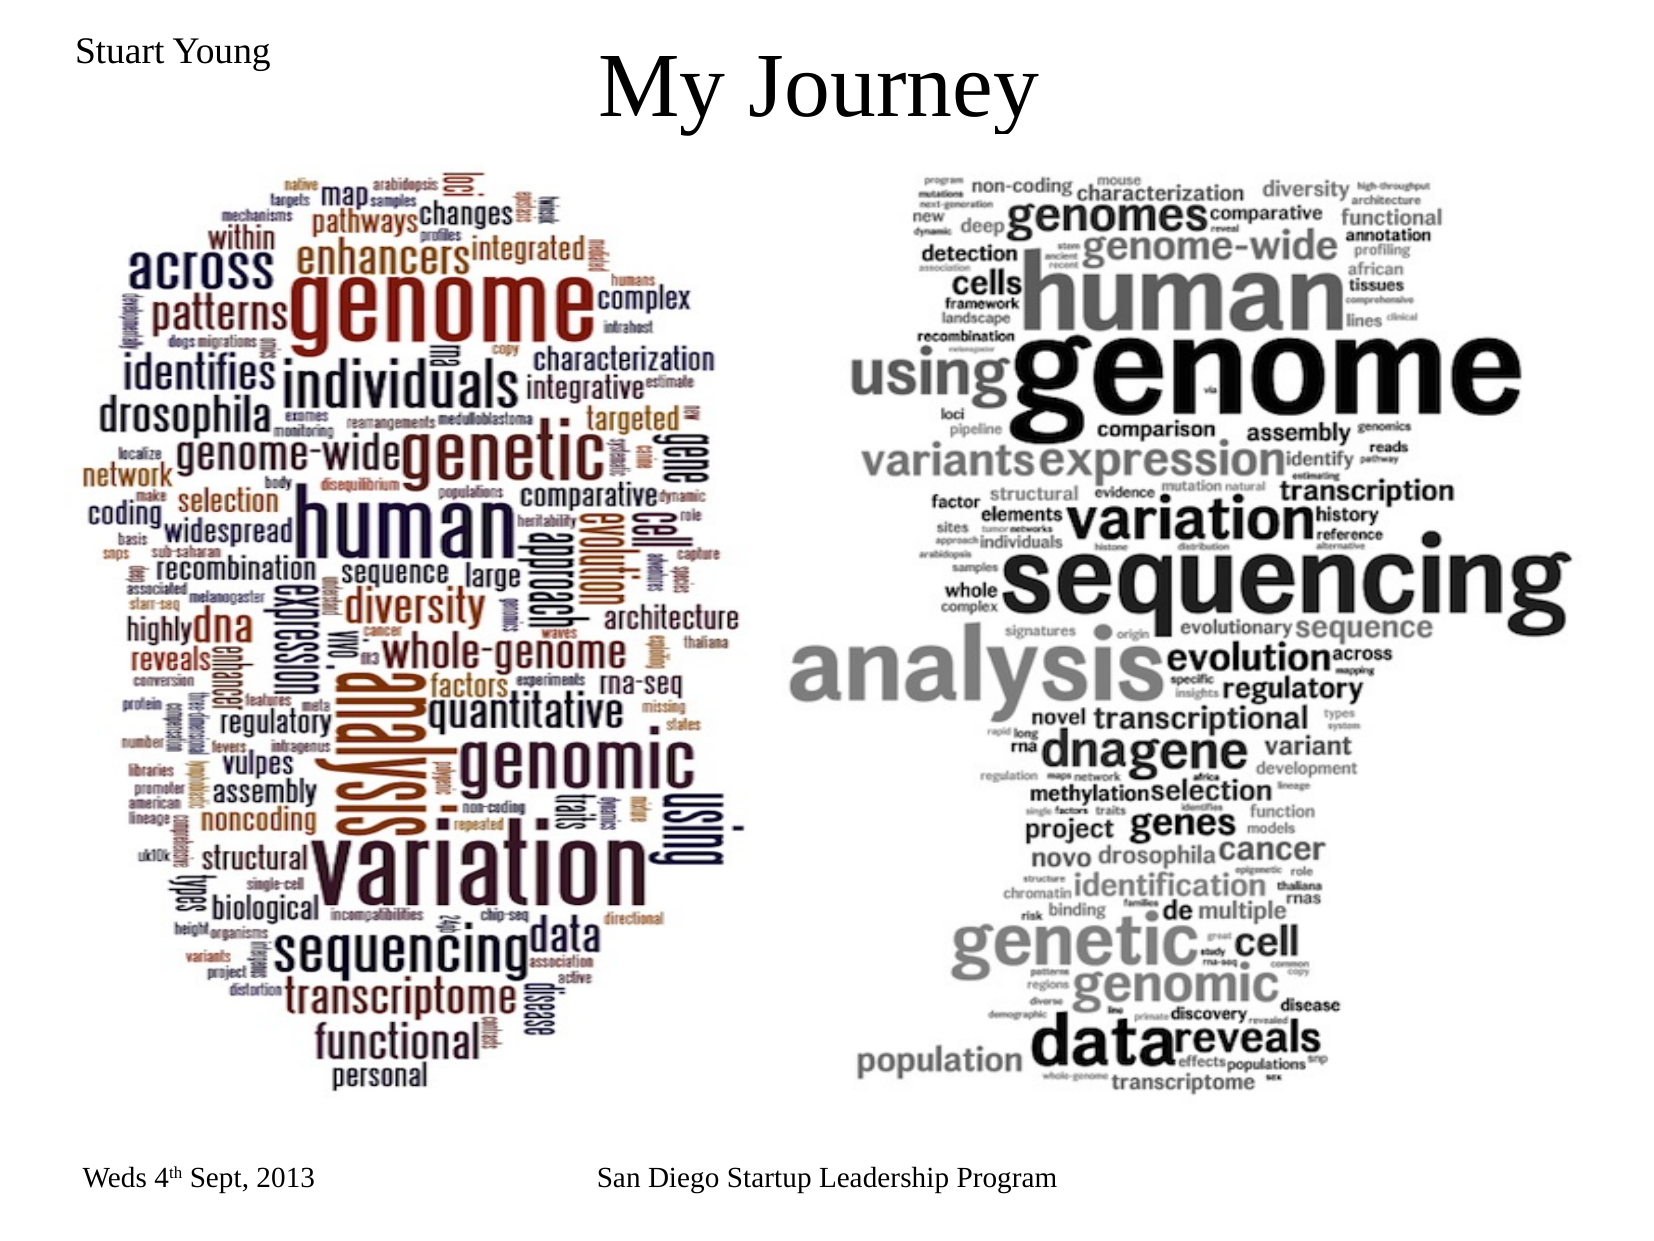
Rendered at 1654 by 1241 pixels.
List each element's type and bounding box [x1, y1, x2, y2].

picture [64, 134, 1581, 1156]
